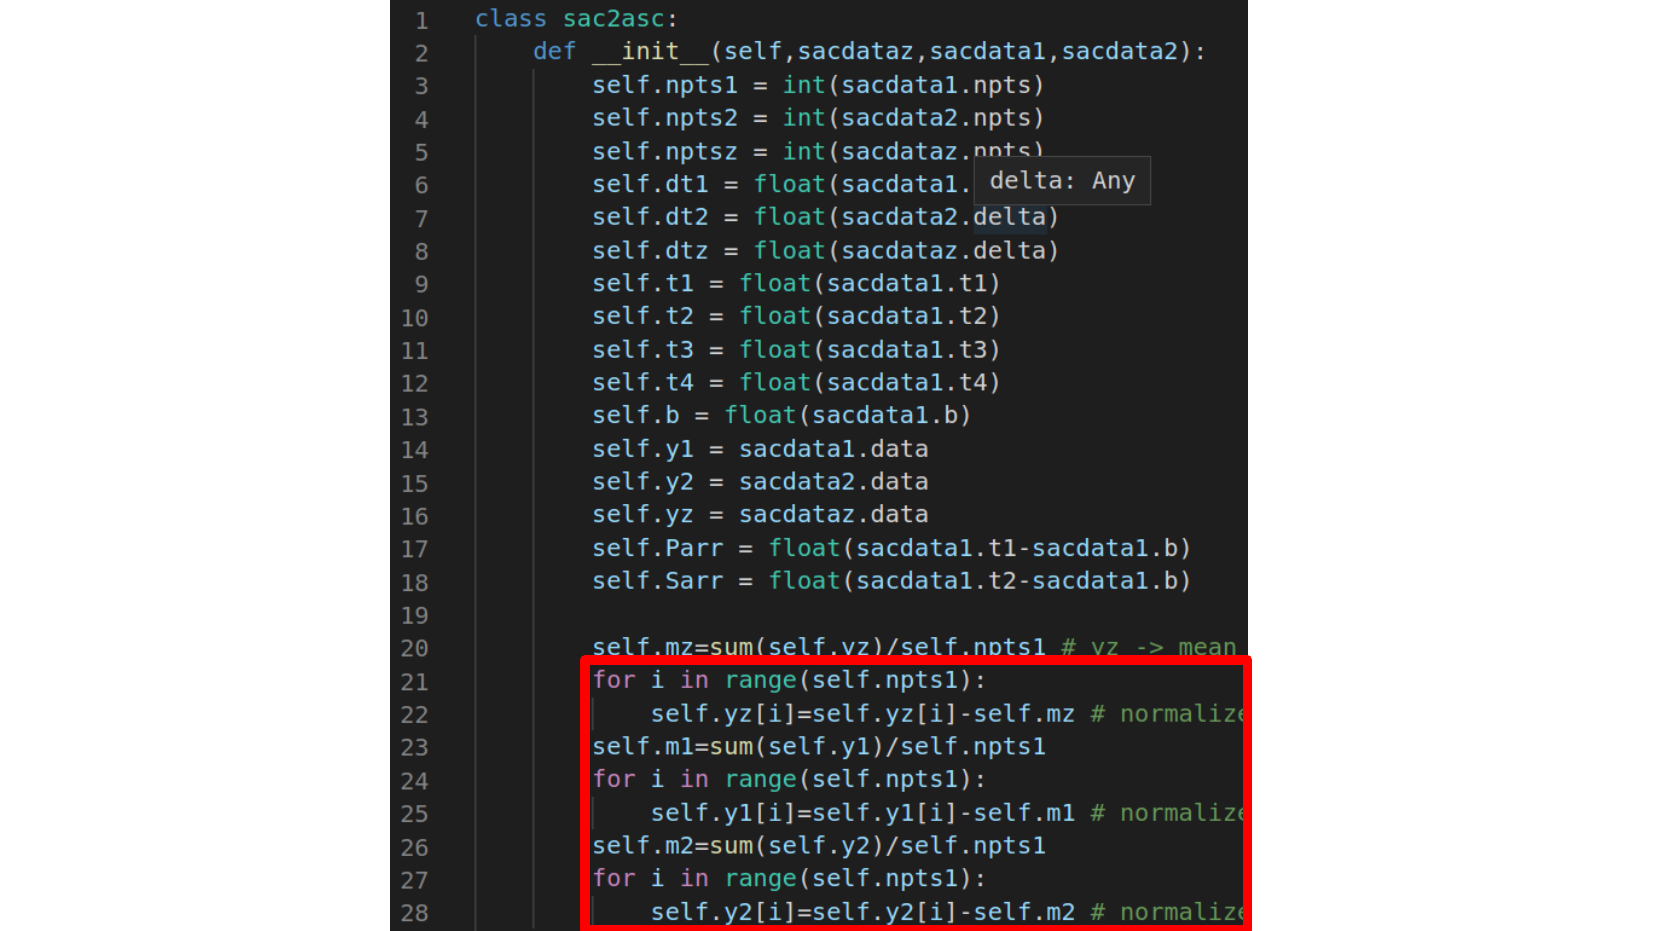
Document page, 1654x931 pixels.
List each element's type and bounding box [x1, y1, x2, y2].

picture [390, 0, 1248, 931]
picture [590, 665, 1243, 925]
